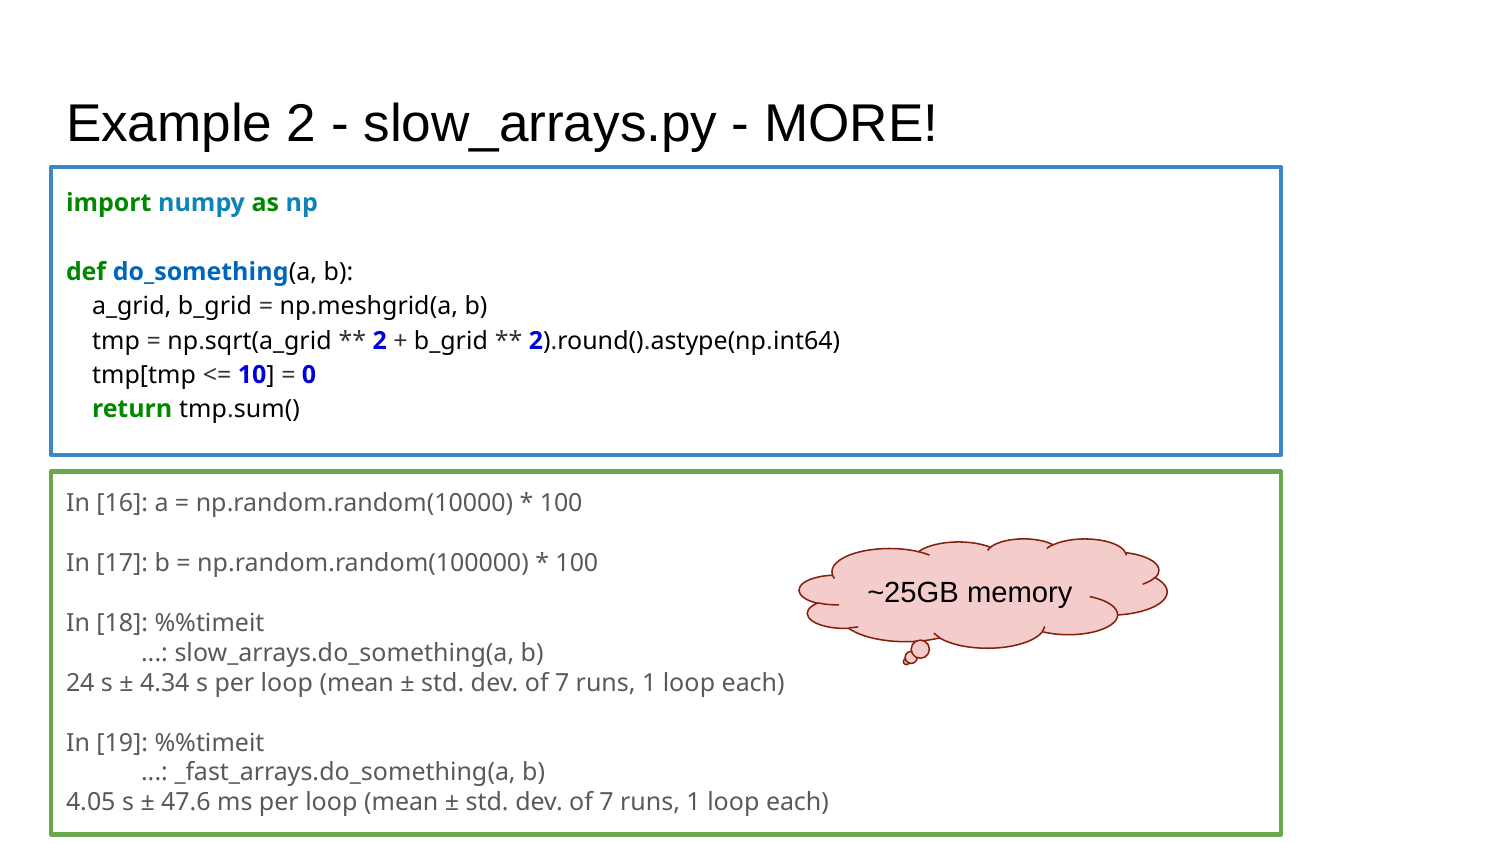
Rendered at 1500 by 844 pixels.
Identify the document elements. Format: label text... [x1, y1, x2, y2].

list import numpy as np def do_something(a, b): a_grid, b_grid = np.meshgrid(a, b) tmp = np.sqrt(a_grid ** 2 + b_grid ** 2).round().astype(np.int64) tmp[tmp <= 10] = 0 return tmp.sum() [51, 166, 1281, 455]
text_box ~25GB memory [798, 538, 1168, 665]
text_box In [16]: a = np.random.random(10000) * 100 In [17]: b = np.random.random(100000) * 100 In [18]: %%timeit ...: slow_arrays.do_something(a, b) 24 s ± 4.34 s per loop (mean ± std. dev. of 7 runs, 1 loop each) In [19]: %%timeit ...: _fast_arrays.do_something(a, b) 4.05 s ± 47.6 ms per loop (mean ± std. dev. of 7 runs, 1 loop each) [51, 471, 1281, 835]
title Example 2 - slow_arrays.py - MORE! [51, 72, 1449, 167]
